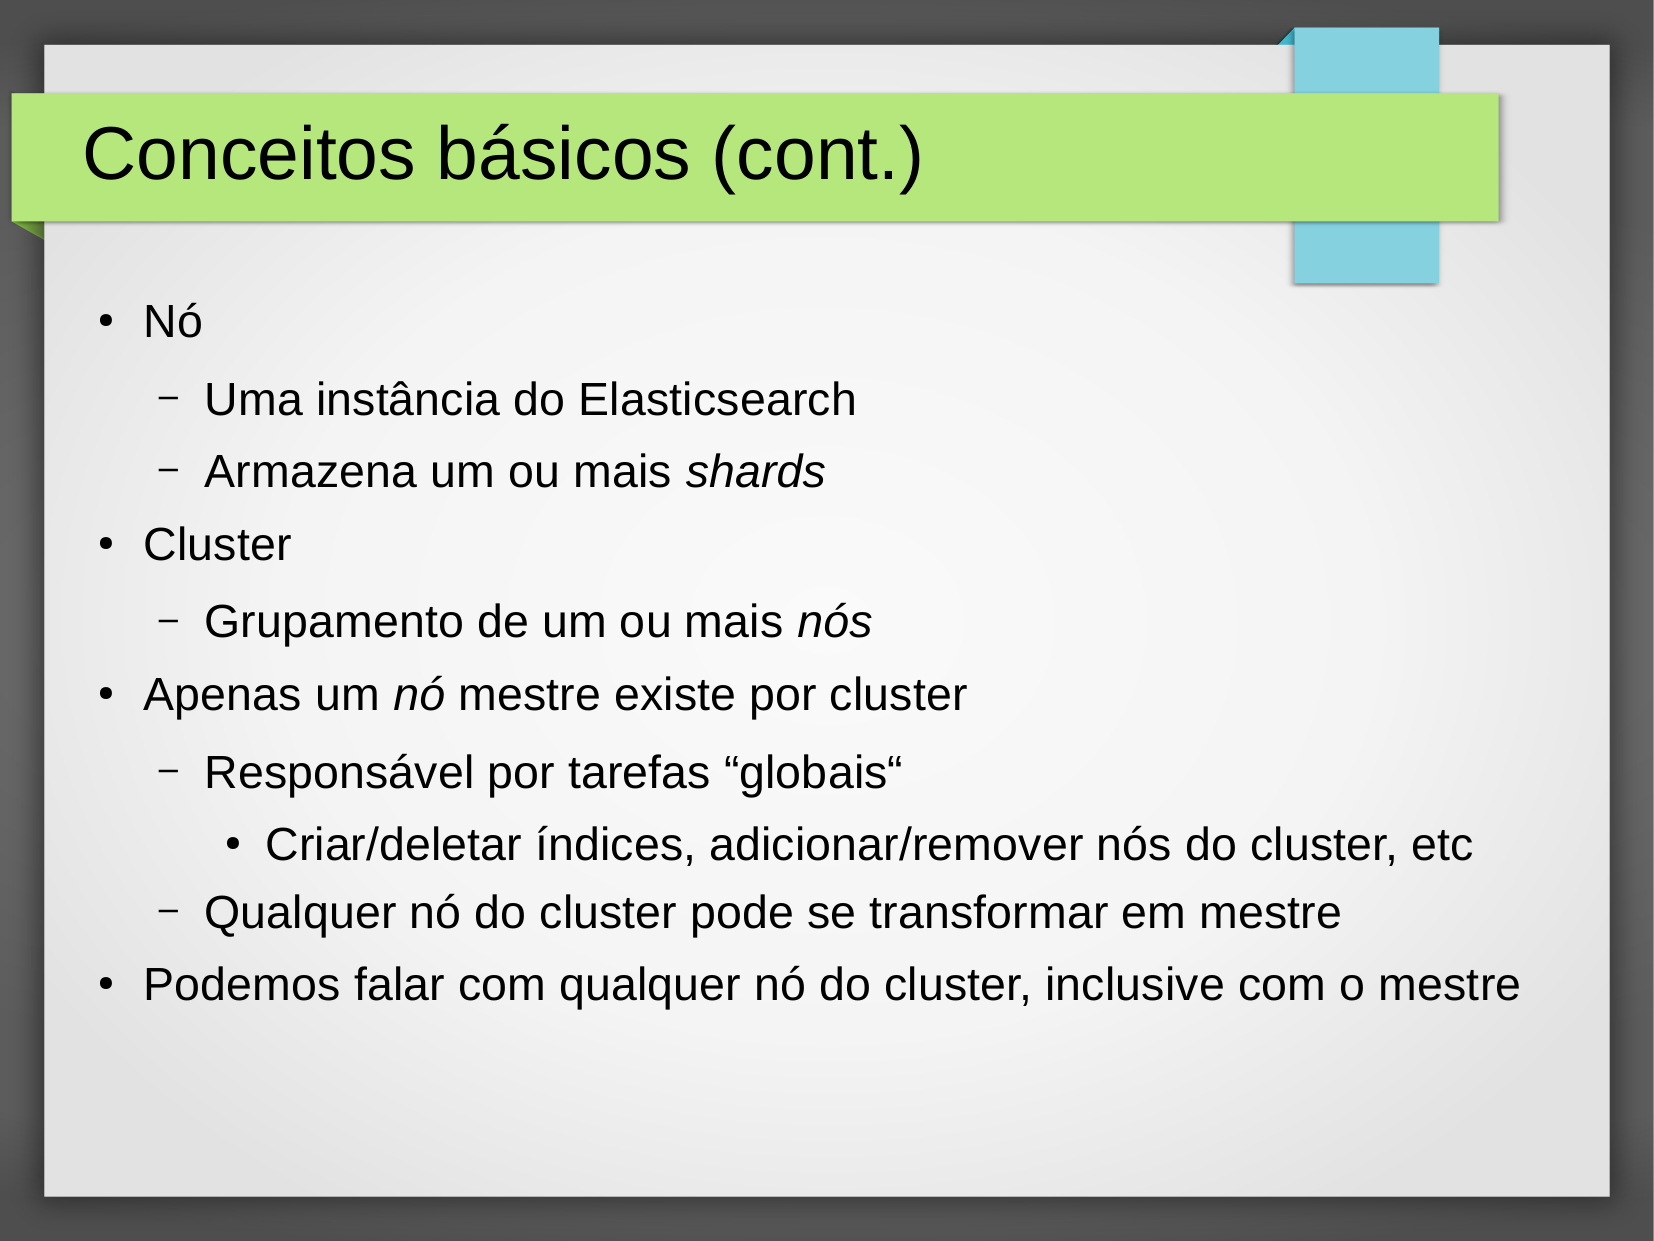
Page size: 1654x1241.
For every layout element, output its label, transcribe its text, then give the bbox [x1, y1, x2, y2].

title Conceitos básicos (cont.) [82, 94, 1264, 213]
list Nó Uma instância do Elasticsearch Armazena um ou mais shards Cluster Grupamento de um ou mais nós Apenas um nó mestre existe por cluster Responsável por tarefas “globais“ Criar/deletar índices, adicionar/remover nós do cluster, etc Qualquer nó do cluster pode se transformar em mestre Podemos falar com qualquer nó do cluster, inclusive com o mestre [82, 295, 1571, 1015]
picture [0, 0, 1654, 1241]
